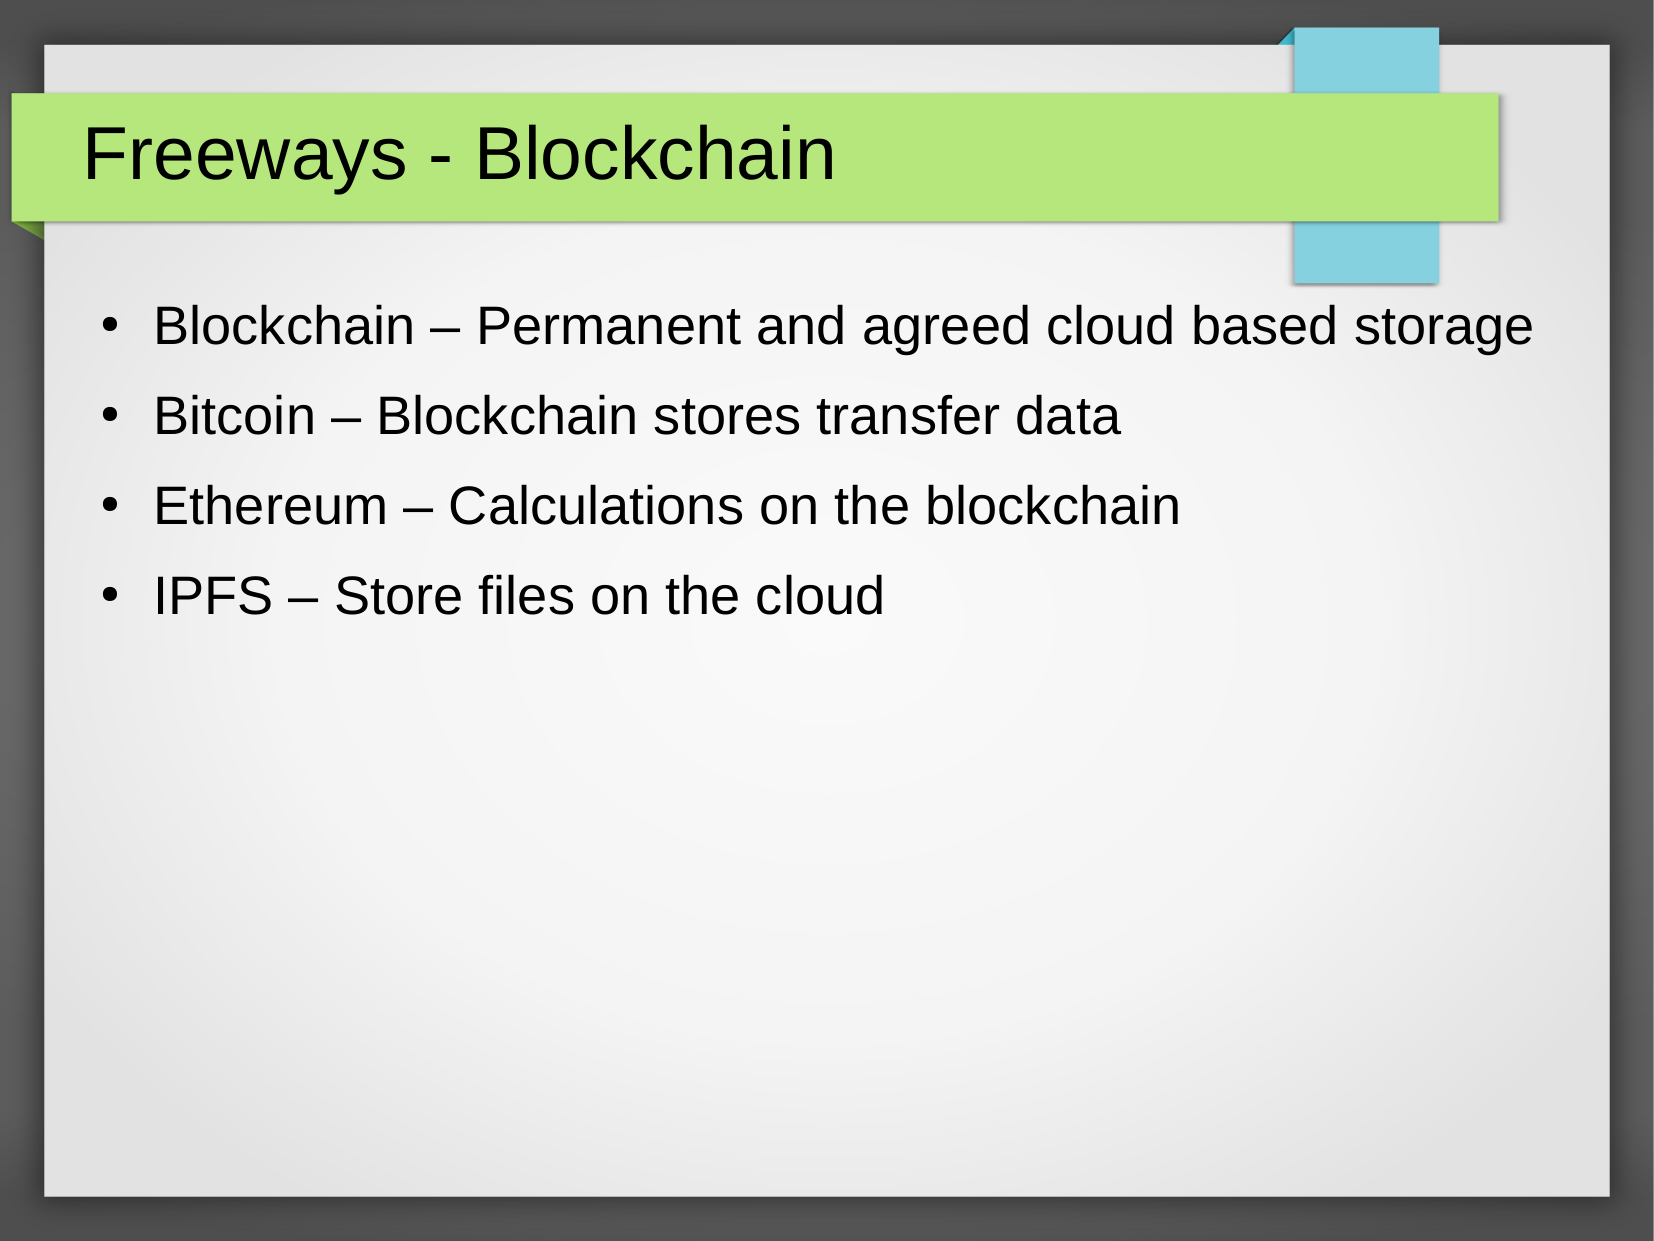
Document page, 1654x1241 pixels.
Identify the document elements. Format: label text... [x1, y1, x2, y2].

list Blockchain – Permanent and agreed cloud based storage Bitcoin – Blockchain stores transfer data Ethereum – Calculations on the blockchain IPFS – Store files on the cloud [82, 295, 1571, 1015]
title Freeways - Blockchain [82, 94, 1264, 213]
picture [0, 0, 1654, 1241]
